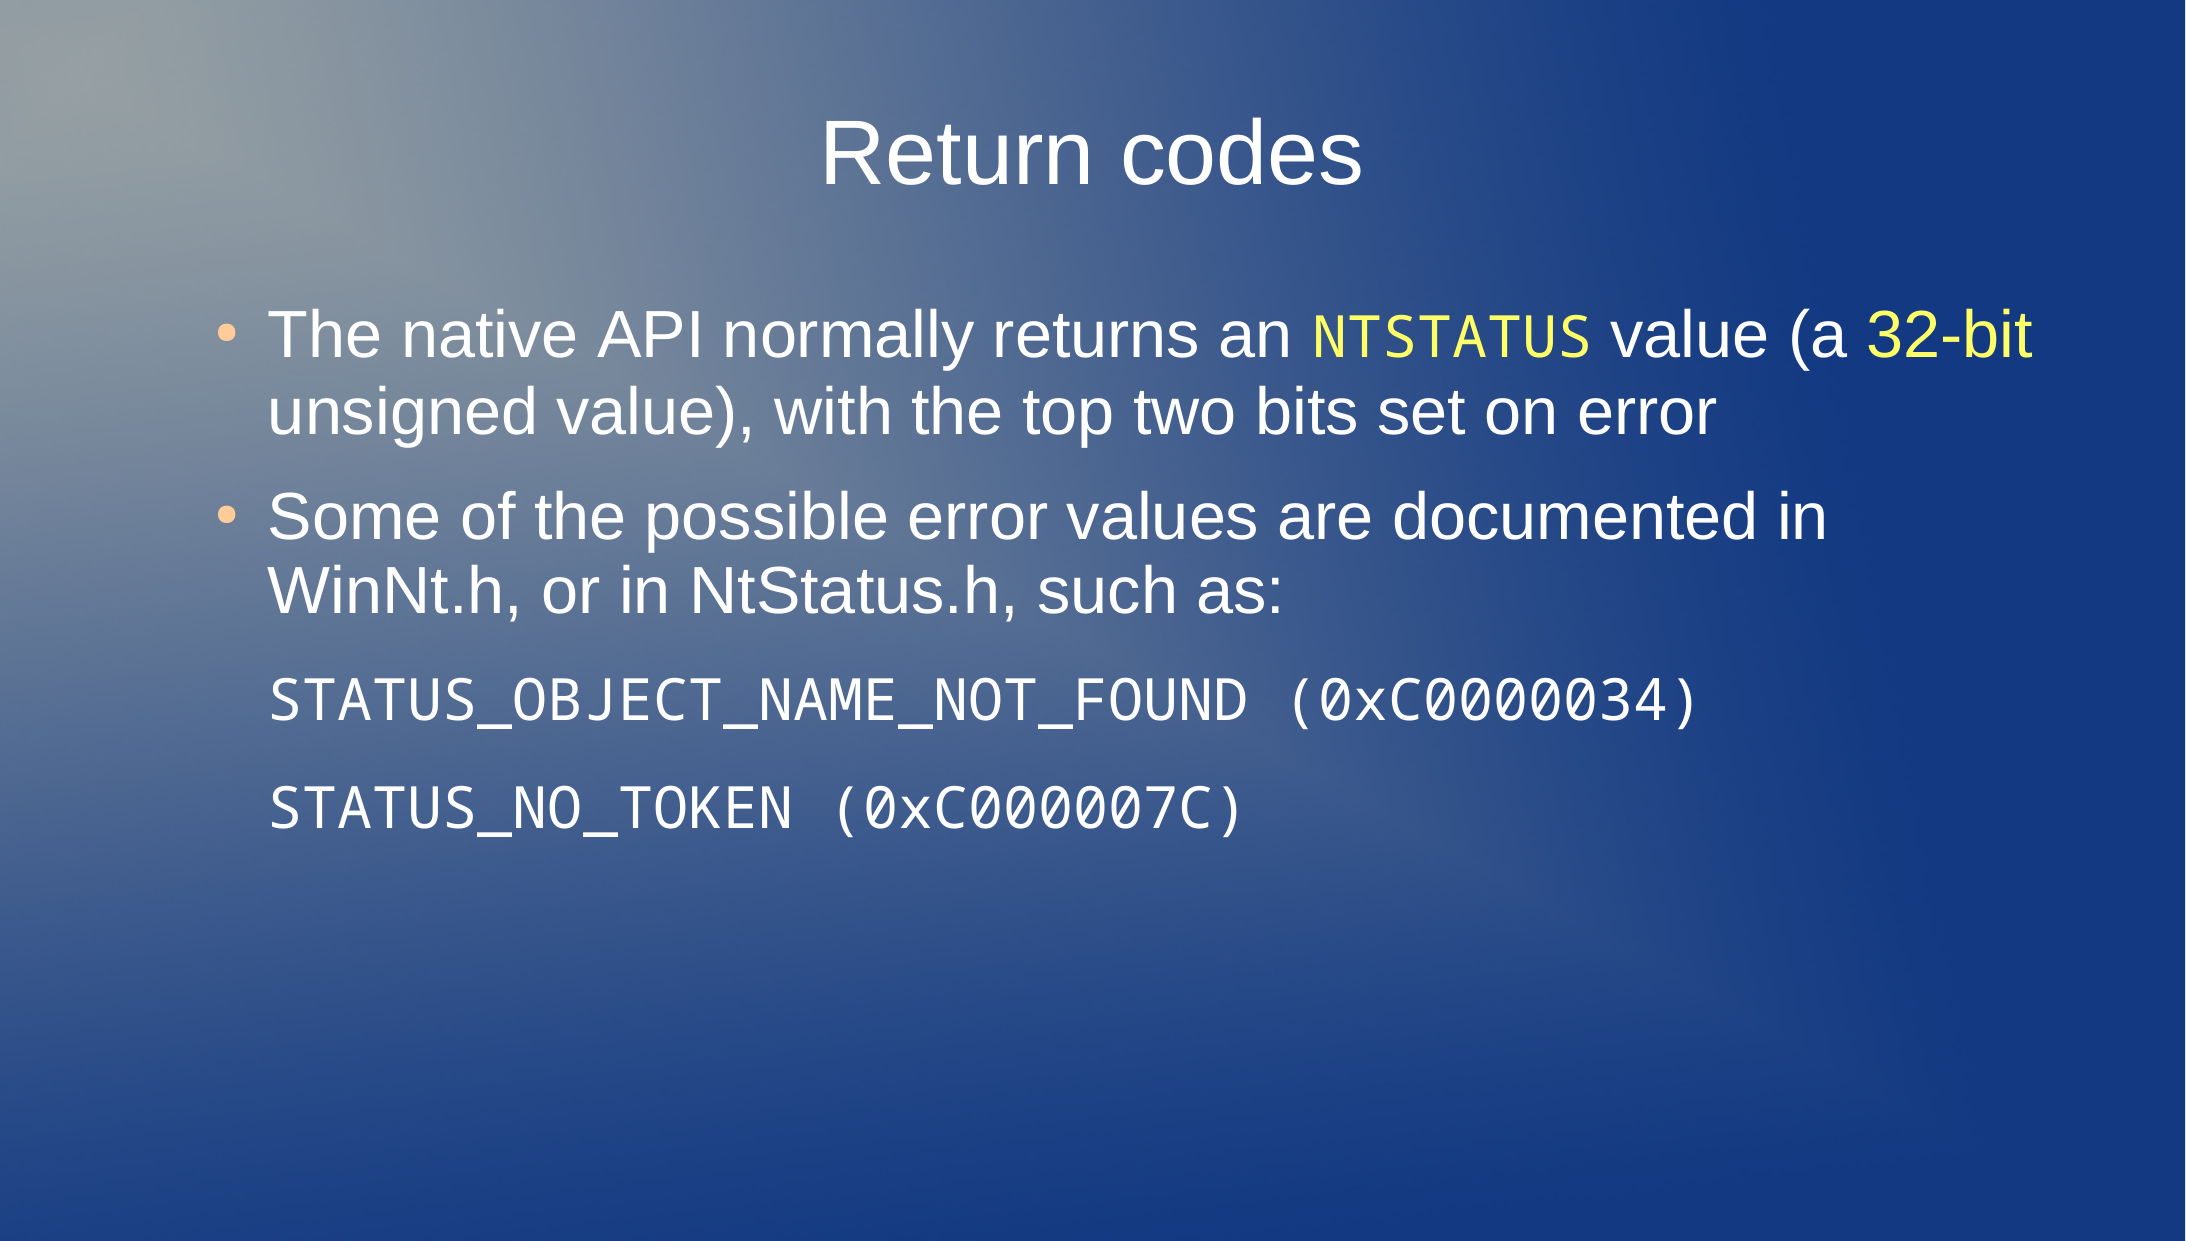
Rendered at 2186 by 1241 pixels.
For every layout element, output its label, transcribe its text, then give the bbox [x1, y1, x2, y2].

list The native API normally returns an NTSTATUS value (a 32-bit unsigned value), with the top two bits set on error Some of the possible error values are documented in WinNt.h, or in NtStatus.h, such as: STATUS_OBJECT_NAME_NOT_FOUND (0xC0000034) STATUS_NO_TOKEN (0xC000007C) [197, 295, 2045, 1204]
picture [0, 0, 2186, 1241]
title Return codes [109, 49, 2076, 257]
